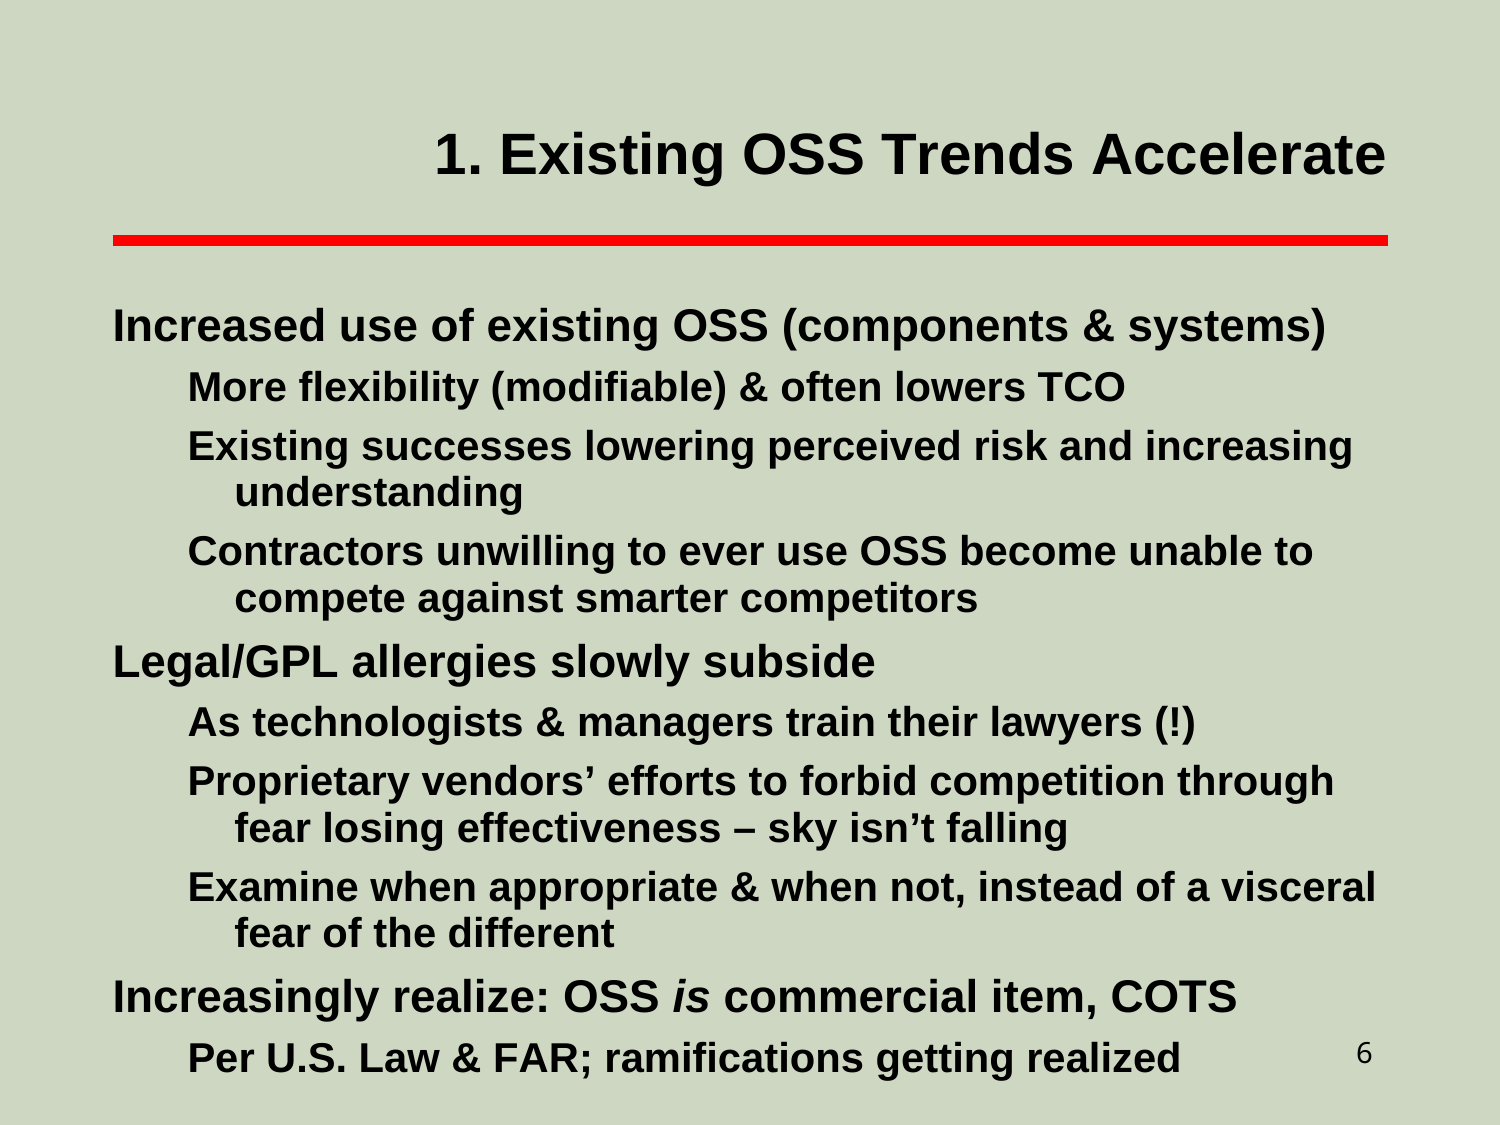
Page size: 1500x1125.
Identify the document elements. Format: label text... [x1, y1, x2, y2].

title 1. Existing OSS Trends Accelerate [337, 93, 1388, 217]
list Increased use of existing OSS (components & systems) More flexibility (modifiable) & often lowers TCO Existing successes lowering perceived risk and increasing understanding Contractors unwilling to ever use OSS become unable to compete against smarter competitors Legal/GPL allergies slowly subside As technologists & managers train their lawyers (!) Proprietary vendors’ efforts to forbid competition through fear losing effectiveness – sky isn’t falling Examine when appropriate & when not, instead of a visceral fear of the different Increasingly realize: OSS is commercial item, COTS Per U.S. Law & FAR; ramifications getting realized [112, 299, 1388, 1096]
